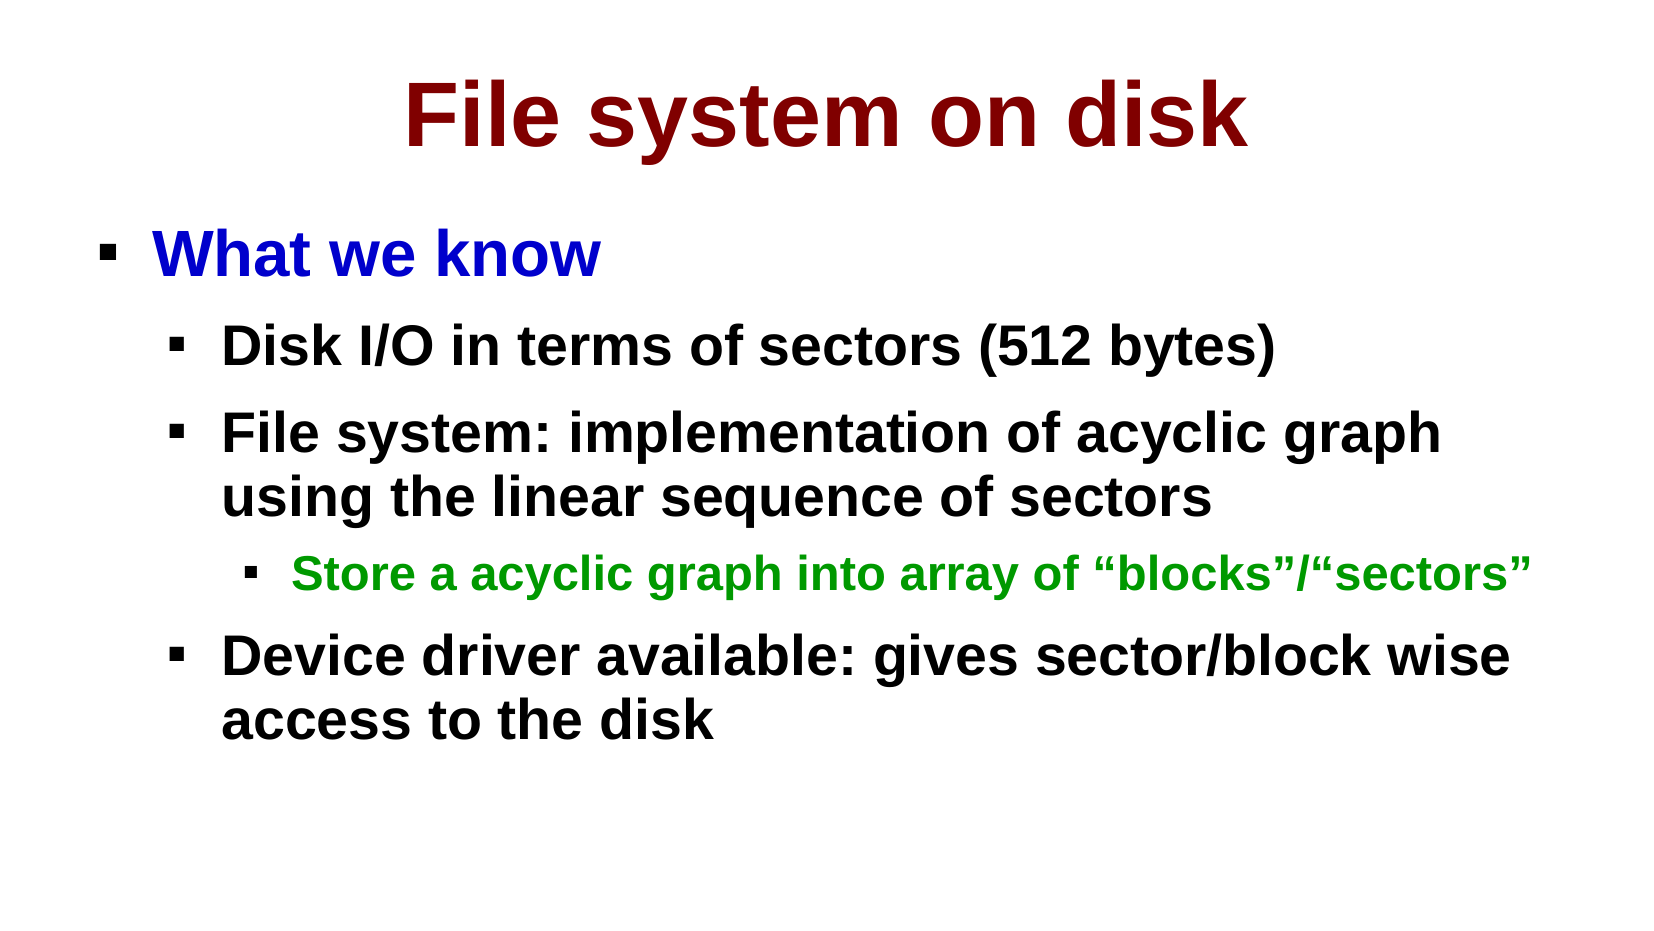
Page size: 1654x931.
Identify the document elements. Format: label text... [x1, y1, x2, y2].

title File system on disk [82, 37, 1571, 193]
list What we know Disk I/O in terms of sectors (512 bytes) File system: implementation of acyclic graph using the linear sequence of sectors Store a acyclic graph into array of “blocks”/“sectors” Device driver available: gives sector/block wise access to the disk [82, 217, 1571, 757]
